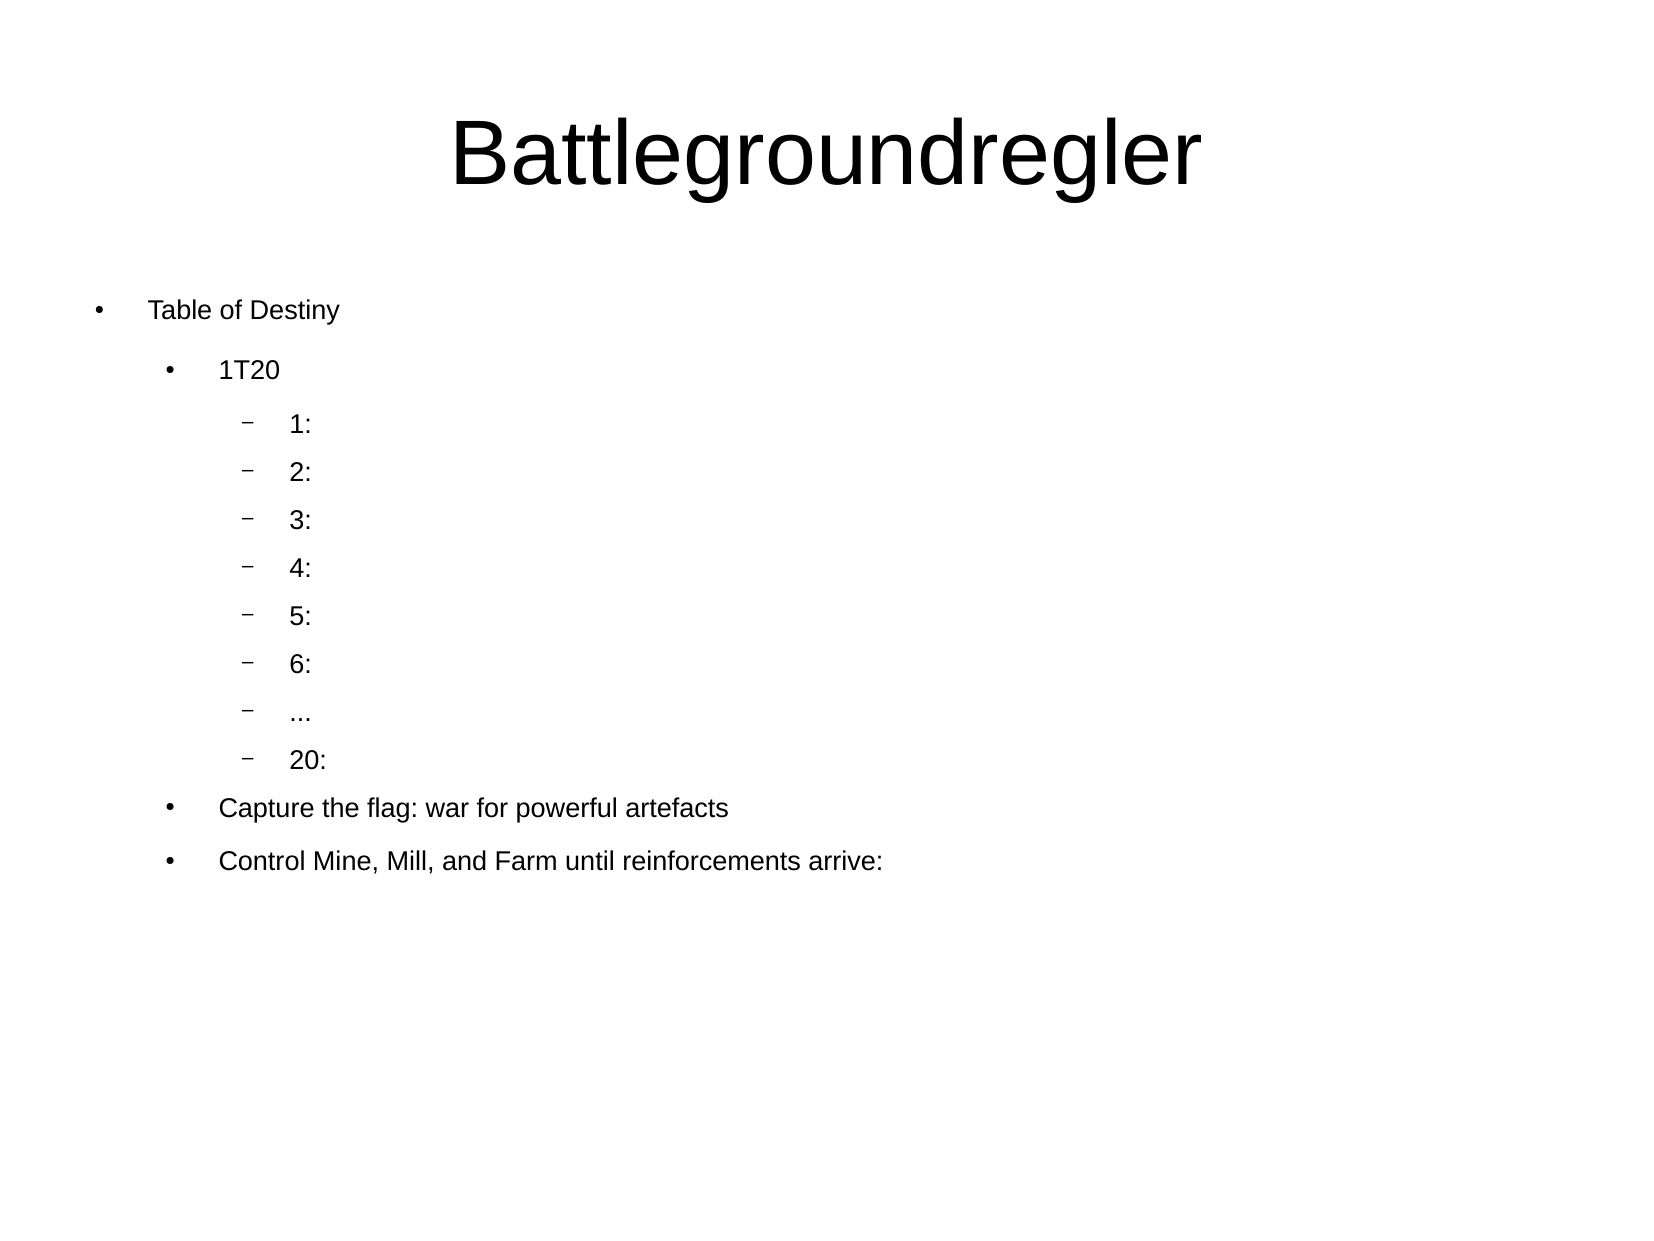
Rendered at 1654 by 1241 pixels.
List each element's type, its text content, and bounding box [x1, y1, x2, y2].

list Table of Destiny 1T20 1: 2: 3: 4: 5: 6: ... 20: Capture the flag: war for powerful artefacts Control Mine, Mill, and Farm until reinforcements arrive: [76, 295, 1565, 1114]
title Battlegroundregler [82, 49, 1571, 257]
